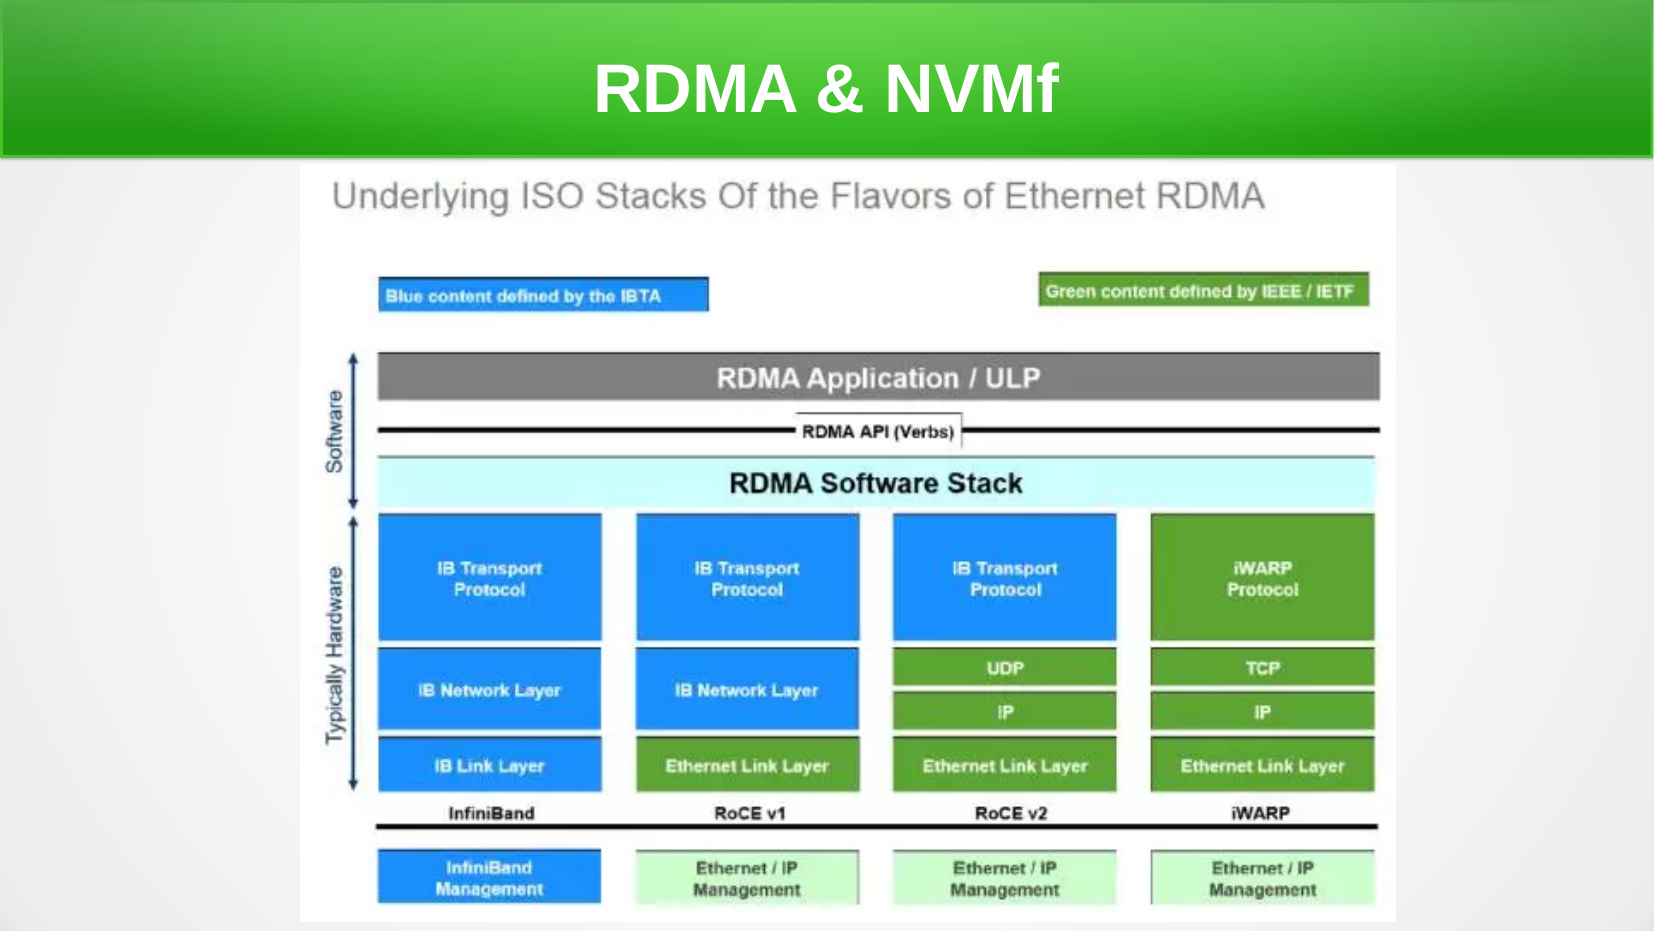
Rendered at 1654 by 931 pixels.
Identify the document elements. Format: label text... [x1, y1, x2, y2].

title RDMA & NVMf [82, 35, 1571, 142]
picture [300, 164, 1396, 922]
